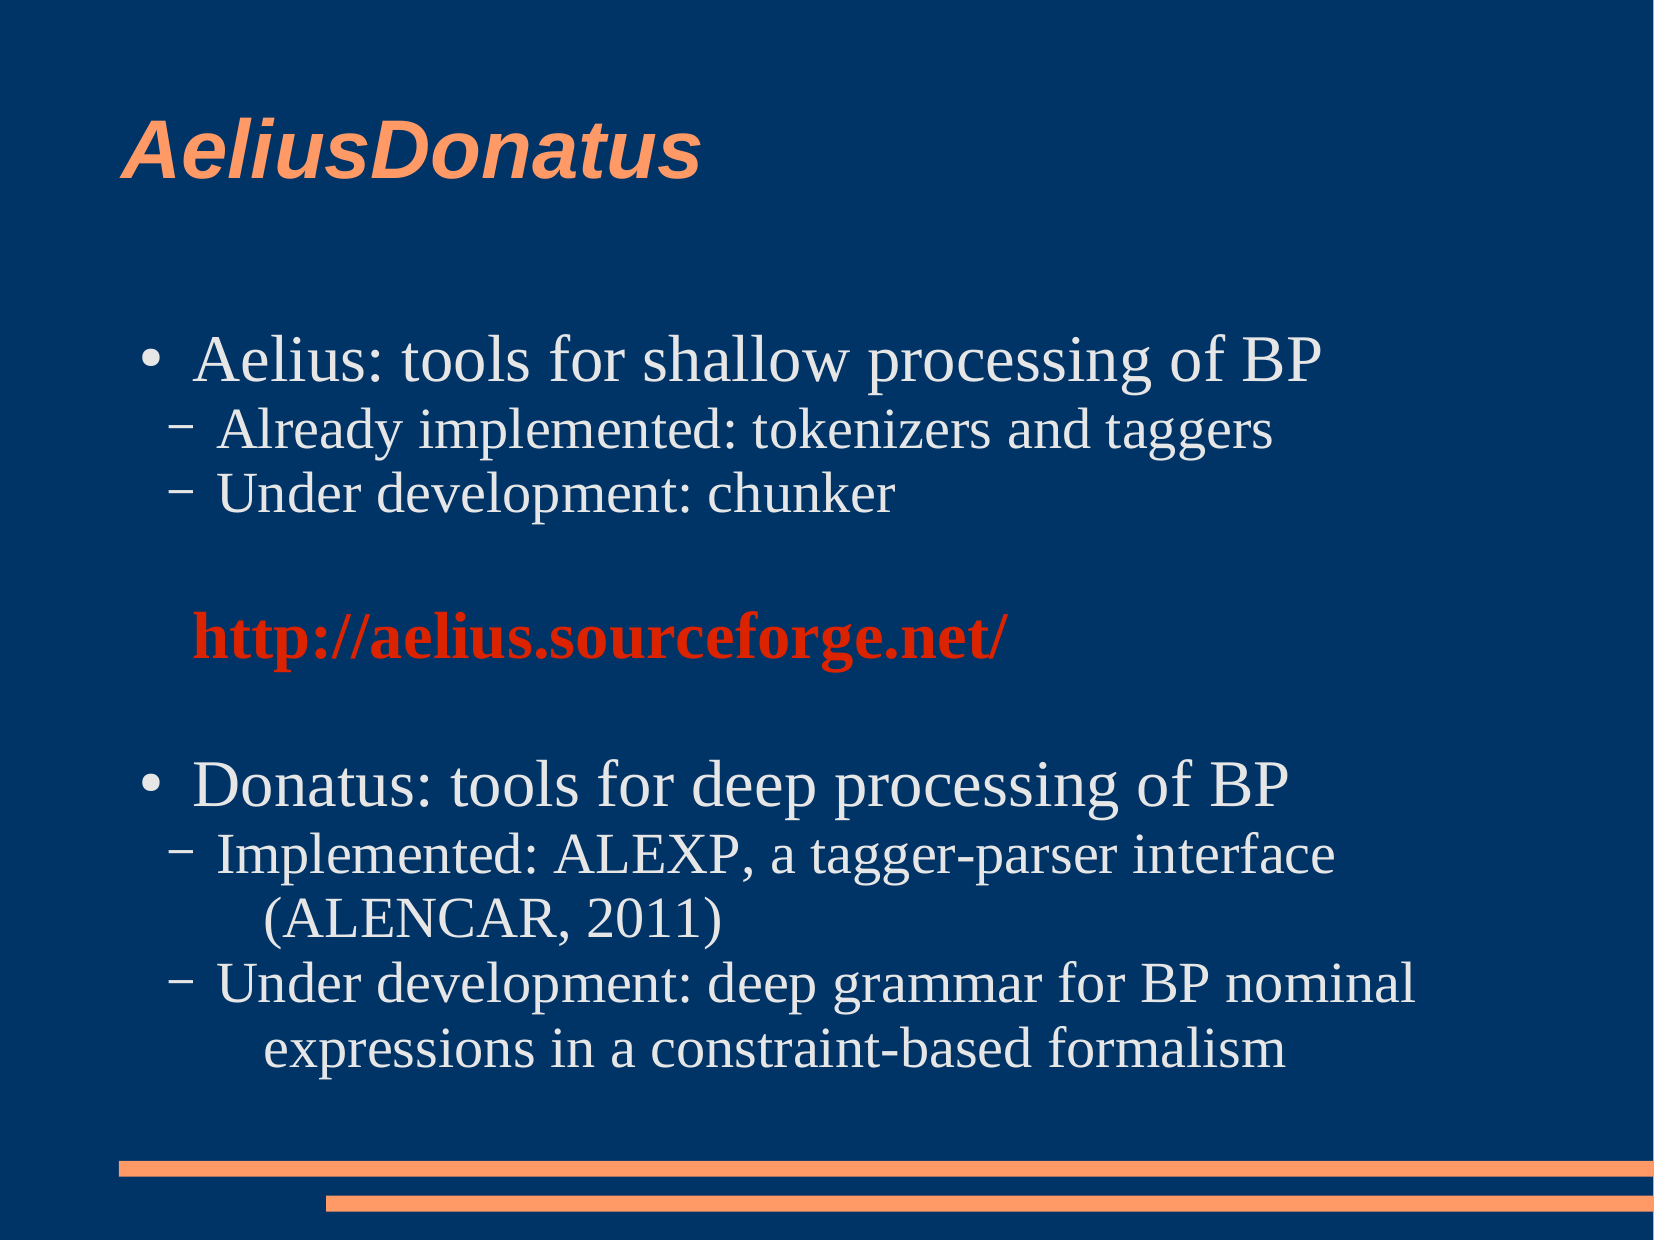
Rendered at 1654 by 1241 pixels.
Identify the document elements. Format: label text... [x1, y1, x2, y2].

title AeliusDonatus [121, 46, 1534, 254]
list Aelius: tools for shallow processing of BP Already implemented: tokenizers and taggers Under development: chunker http://aelius.sourceforge.net/ Donatus: tools for deep processing of BP Implemented: ALEXP, a tagger-parser interface (ALENCAR, 2011) Under development: deep grammar for BP nominal expressions in a constraint-based formalism [121, 322, 1561, 1132]
